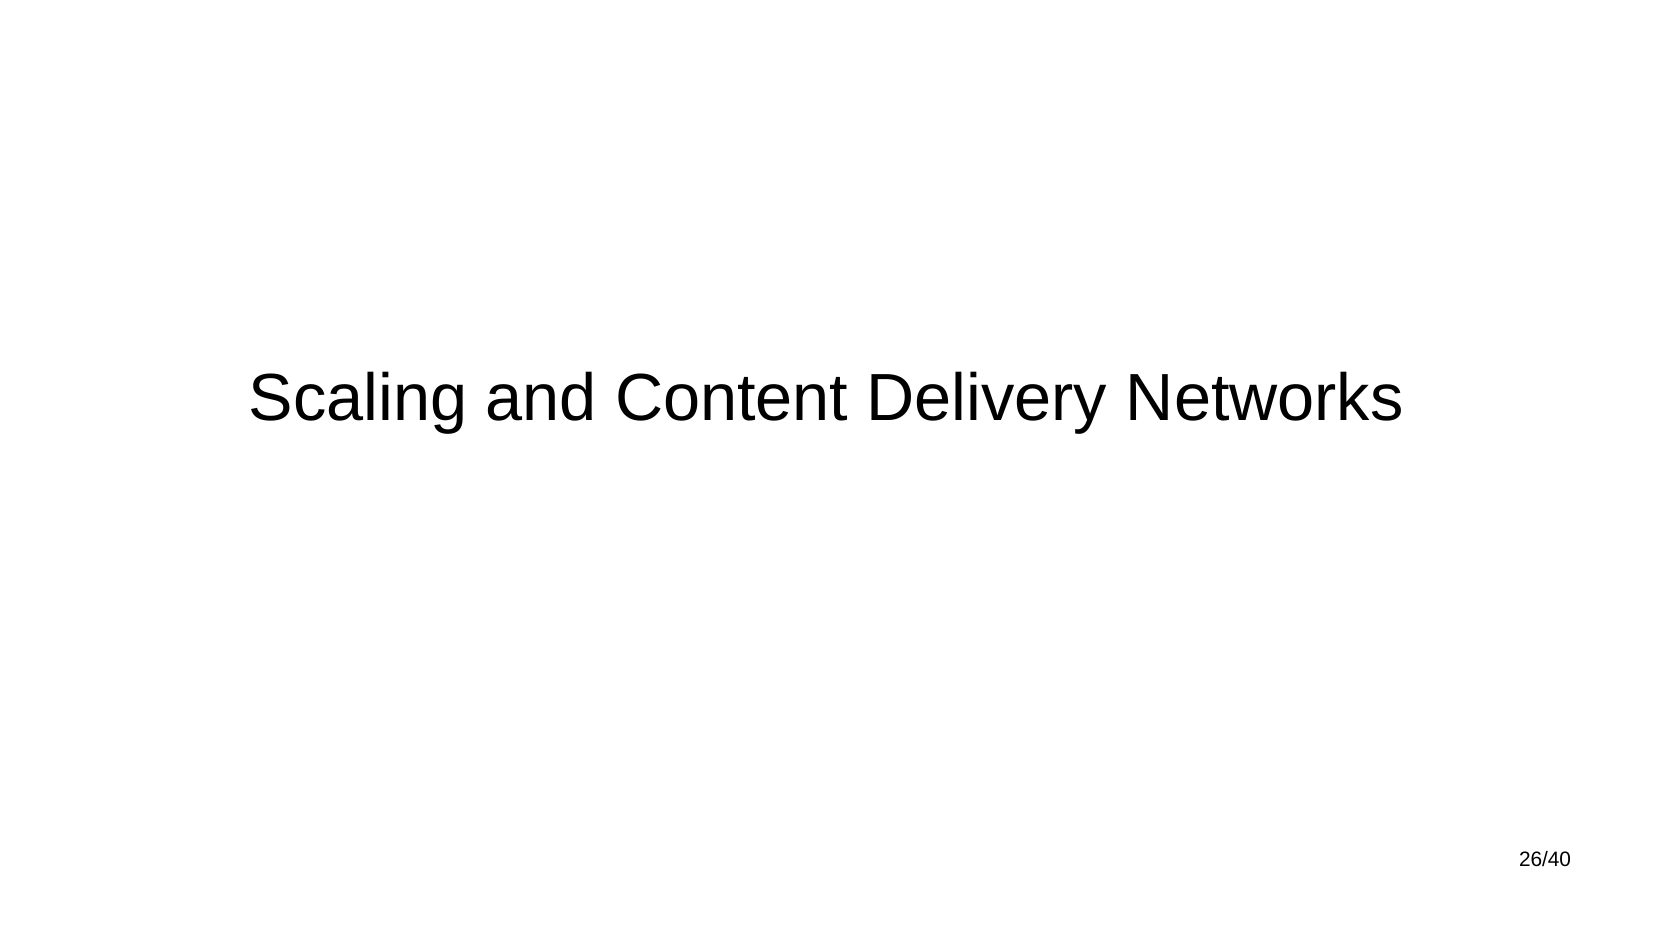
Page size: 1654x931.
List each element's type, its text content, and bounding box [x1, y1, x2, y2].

subtitle Scaling and Content Delivery Networks [82, 37, 1571, 757]
